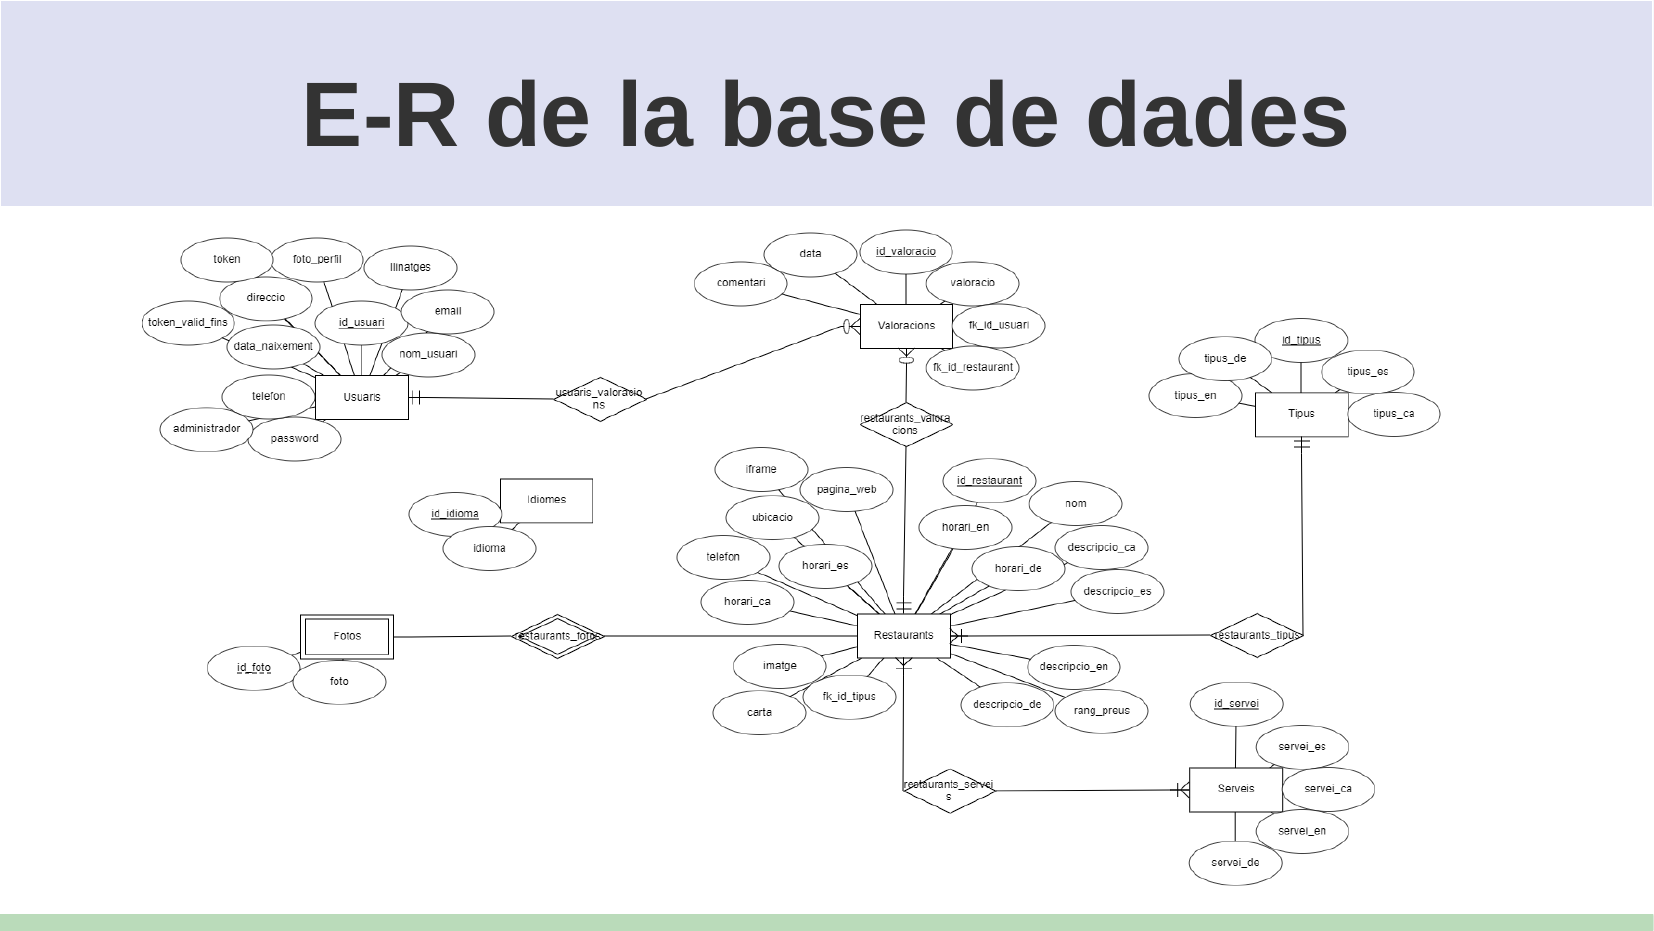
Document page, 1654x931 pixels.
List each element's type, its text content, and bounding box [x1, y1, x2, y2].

text_box [0, 915, 1654, 931]
text_box [0, 0, 1654, 207]
title E-R de la base de dades [82, 37, 1571, 193]
picture [118, 206, 1464, 907]
